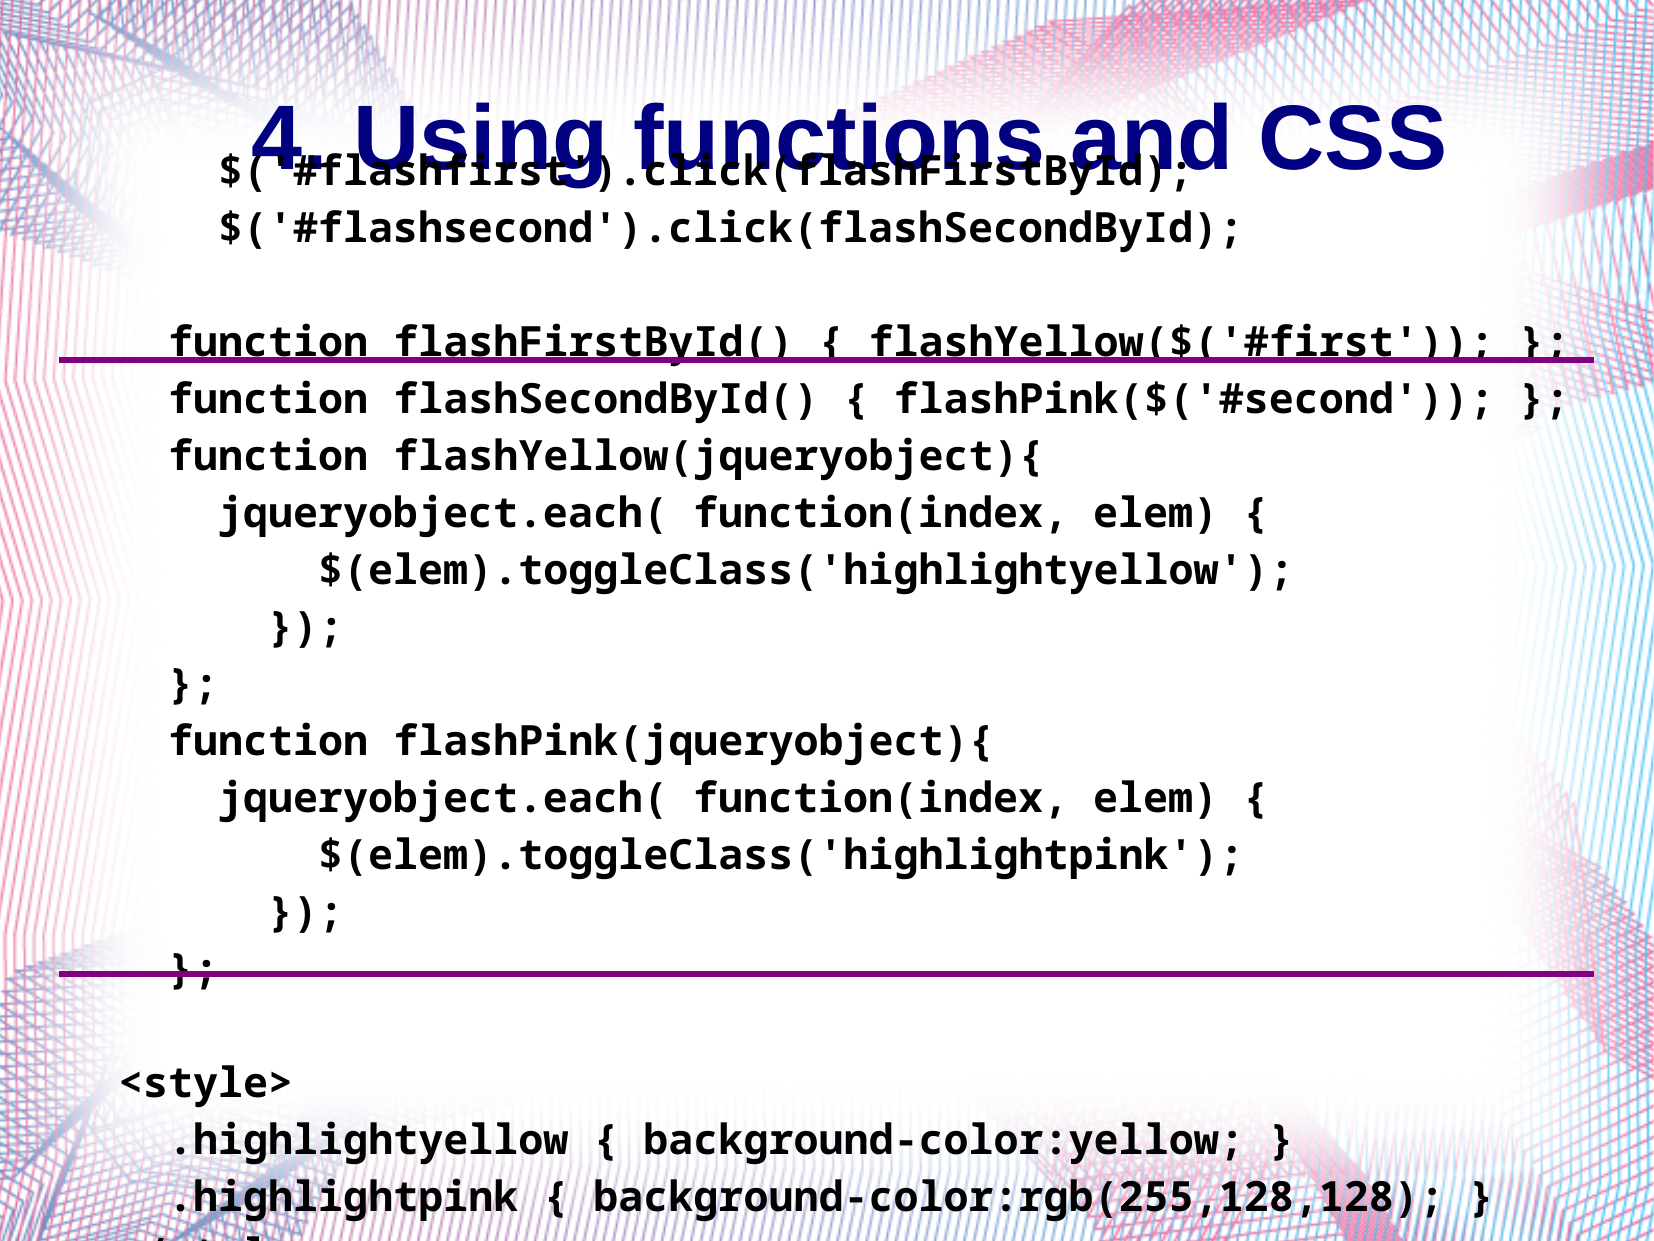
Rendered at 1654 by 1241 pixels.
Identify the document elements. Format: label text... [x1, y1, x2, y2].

text_box $('#flashfirst').click(flashFirstById); $('#flashsecond').click(flashSecondById); function flashFirstById() { flashYellow($('#first')); }; function flashSecondById() { flashPink($('#second')); }; function flashYellow(jqueryobject){ jqueryobject.each( function(index, elem) { $(elem).toggleClass('highlightyellow'); }); }; function flashPink(jqueryobject){ jqueryobject.each( function(index, elem) { $(elem).toggleClass('highlightpink'); }); }; <style> .highlightyellow { background-color:yellow; } .highlightpink { background-color:rgb(255,128,128); } </style> [118, 242, 1595, 1179]
picture [0, 0, 1654, 1241]
title 4. Using functions and CSS [106, 41, 1595, 234]
